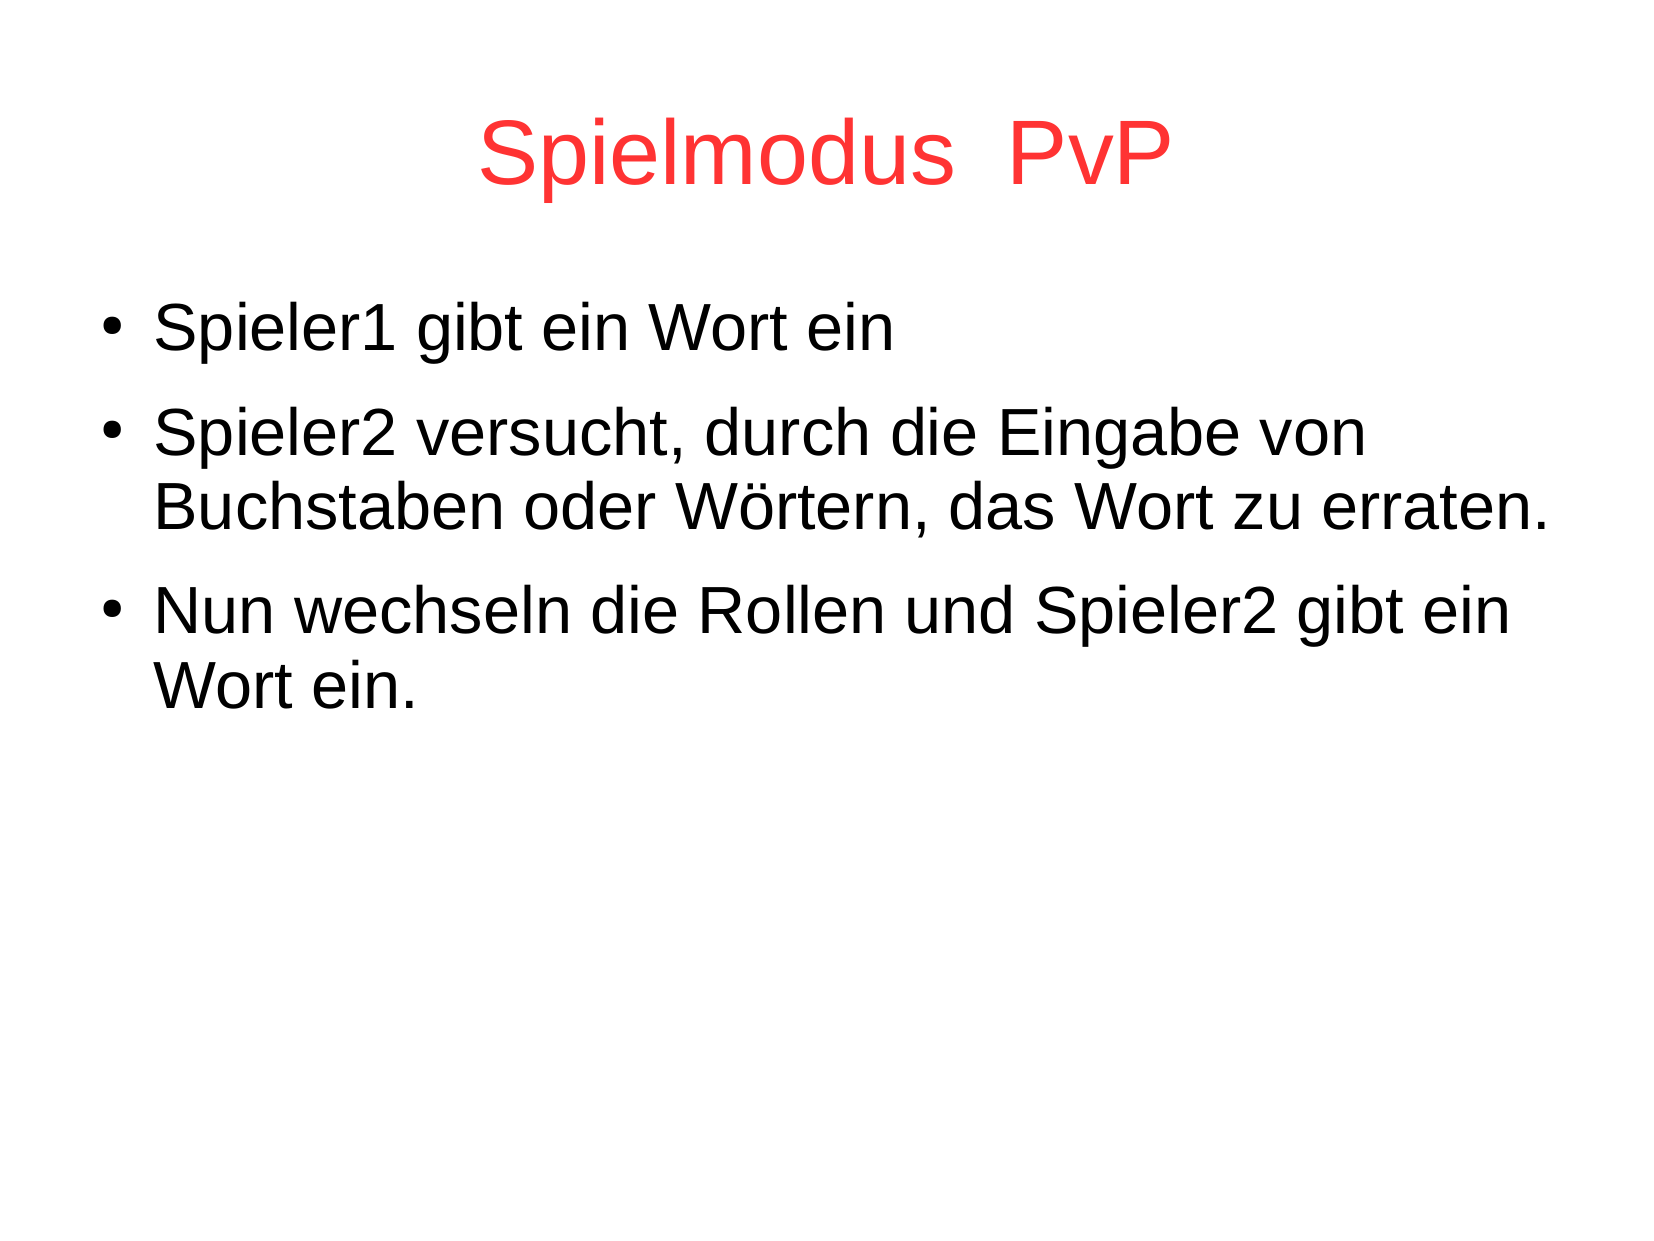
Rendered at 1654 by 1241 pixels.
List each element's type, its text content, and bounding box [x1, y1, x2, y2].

list Spieler1 gibt ein Wort ein Spieler2 versucht, durch die Eingabe von Buchstaben oder Wörtern, das Wort zu erraten. Nun wechseln die Rollen und Spieler2 gibt ein Wort ein. [82, 290, 1571, 1010]
title Spielmodus PvP [82, 49, 1571, 257]
